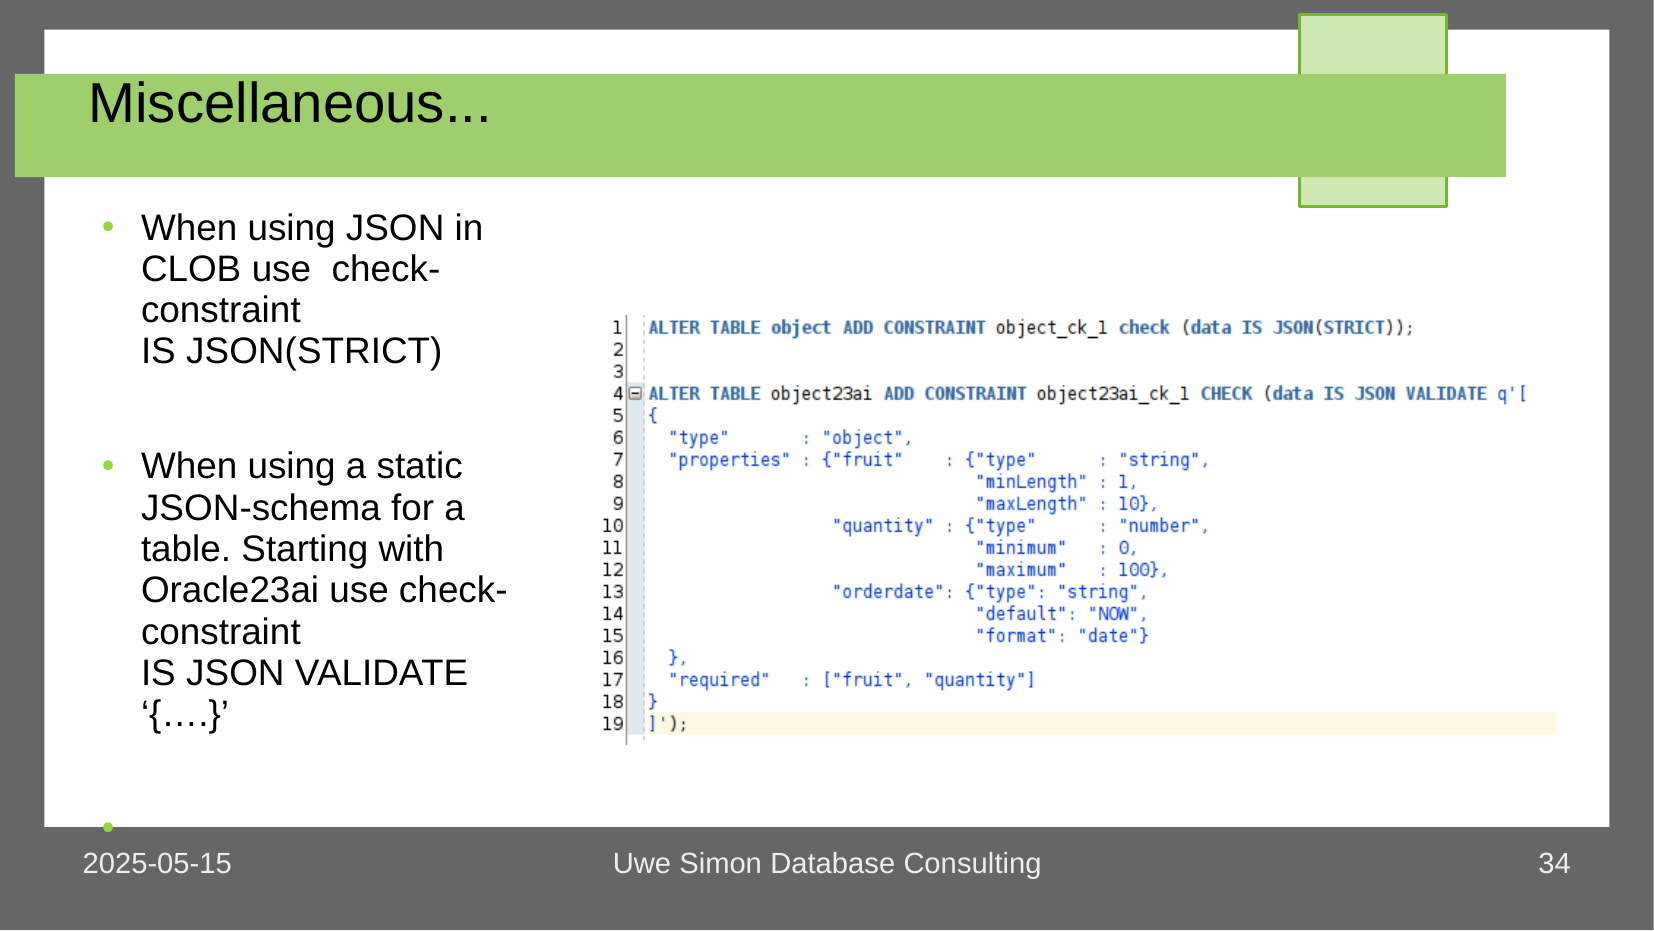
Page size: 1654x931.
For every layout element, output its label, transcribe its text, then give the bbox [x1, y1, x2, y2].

picture [585, 315, 1557, 745]
list When using JSON in CLOB use check-constraint IS JSON(STRICT) When using a static JSON-schema for a table. Starting with Oracle23ai use check-constraint IS JSON VALIDATE ‘{….}’ [88, 206, 560, 739]
title Miscellaneous... [88, 29, 1565, 178]
